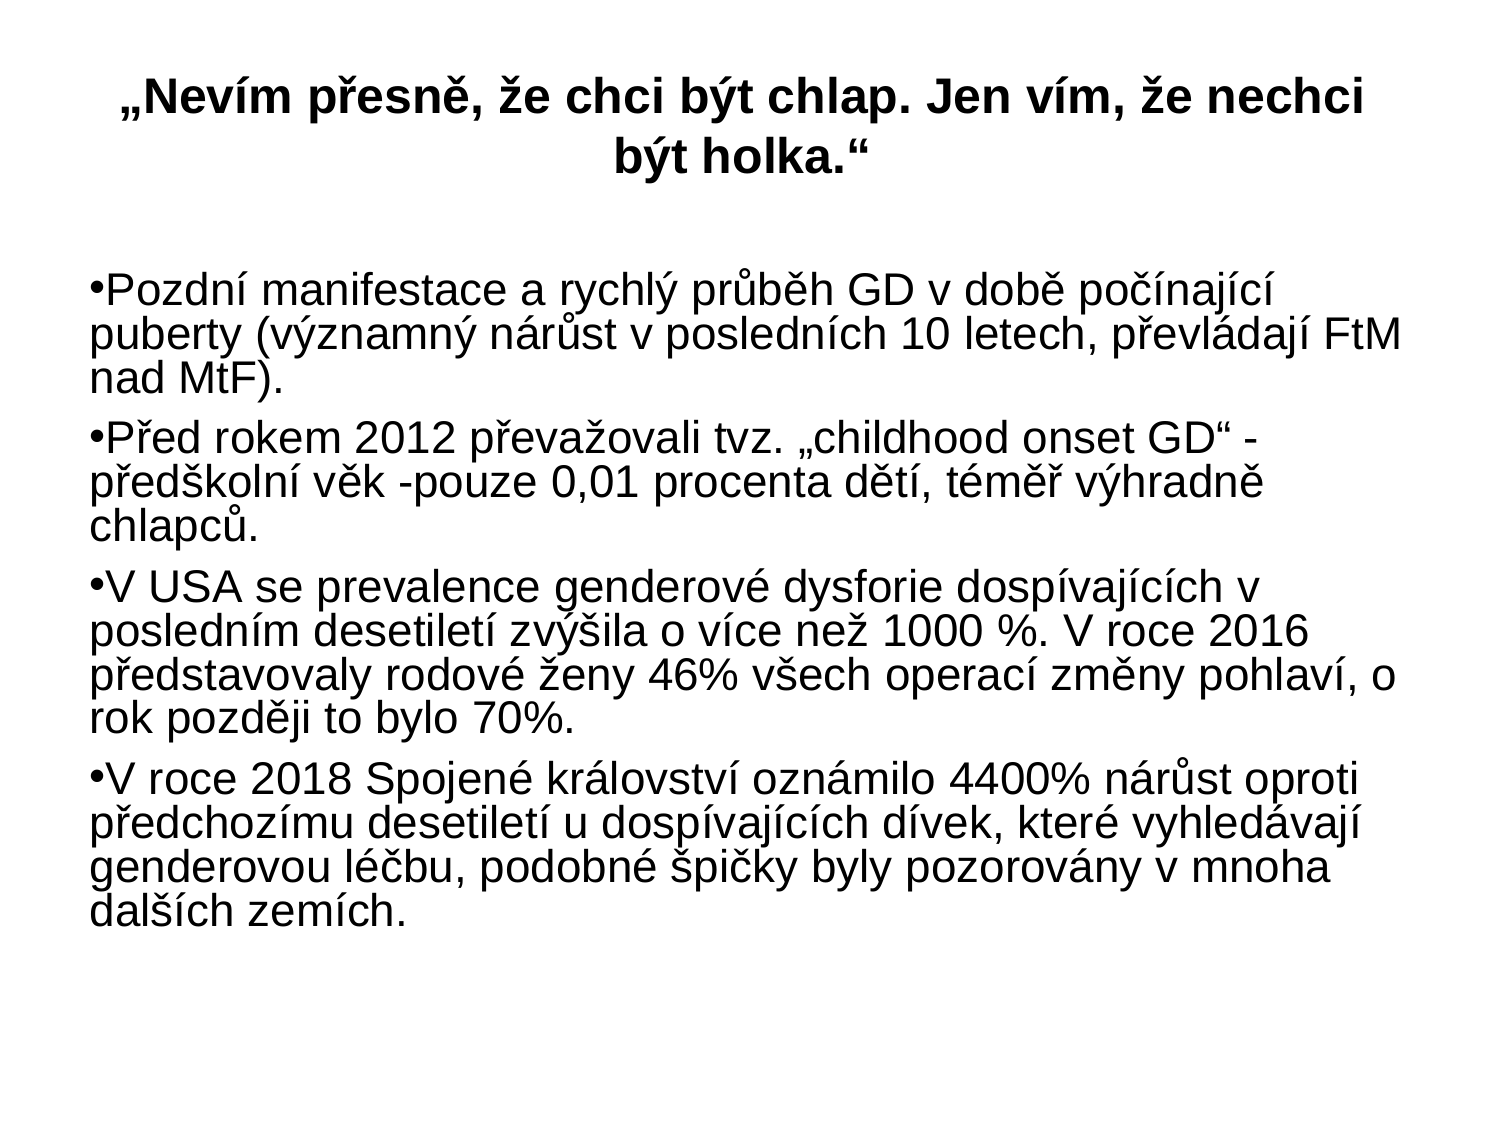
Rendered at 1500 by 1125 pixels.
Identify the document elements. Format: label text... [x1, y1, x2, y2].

title „Nevím přesně, že chci být chlap. Jen vím, že nechci být holka.“ [67, 29, 1418, 218]
list Pozdní manifestace a rychlý průběh GD v době počínající puberty (významný nárůst v posledních 10 letech, převládají FtM nad MtF). Před rokem 2012 převažovali tvz. „childhood onset GD“ -předškolní věk -pouze 0,01 procenta dětí, téměř výhradně chlapců. V USA se prevalence genderové dysforie dospívajících v posledním desetiletí zvýšila o více než 1000 %. V roce 2016 představovaly rodové ženy 46% všech operací změny pohlaví, o rok později to bylo 70%. V roce 2018 Spojené království oznámilo 4400% nárůst oproti předchozímu desetiletí u dospívajících dívek, které vyhledávají genderovou léčbu, podobné špičky byly pozorovány v mnoha dalších zemích. [75, 262, 1426, 1005]
